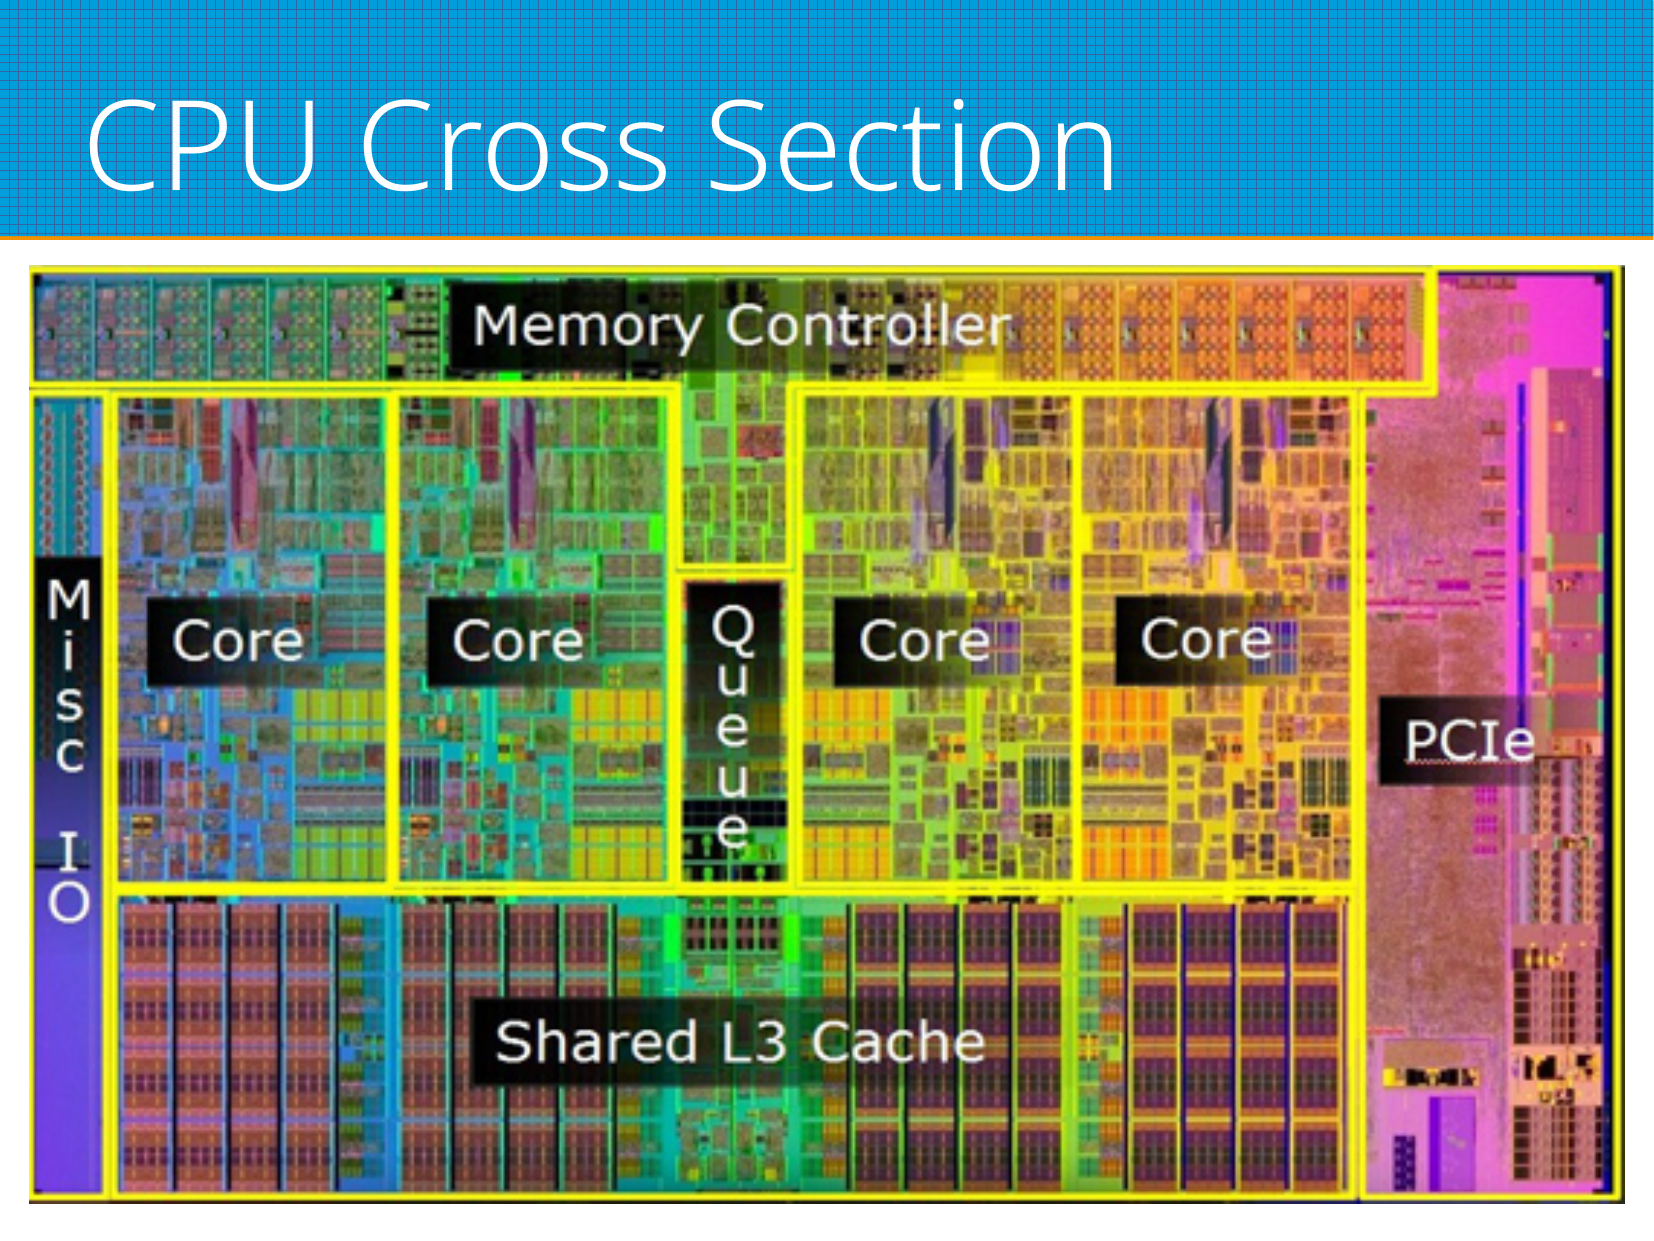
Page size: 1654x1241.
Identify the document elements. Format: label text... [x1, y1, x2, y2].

title CPU Cross Section [82, 19, 1571, 227]
picture [29, 265, 1625, 1204]
